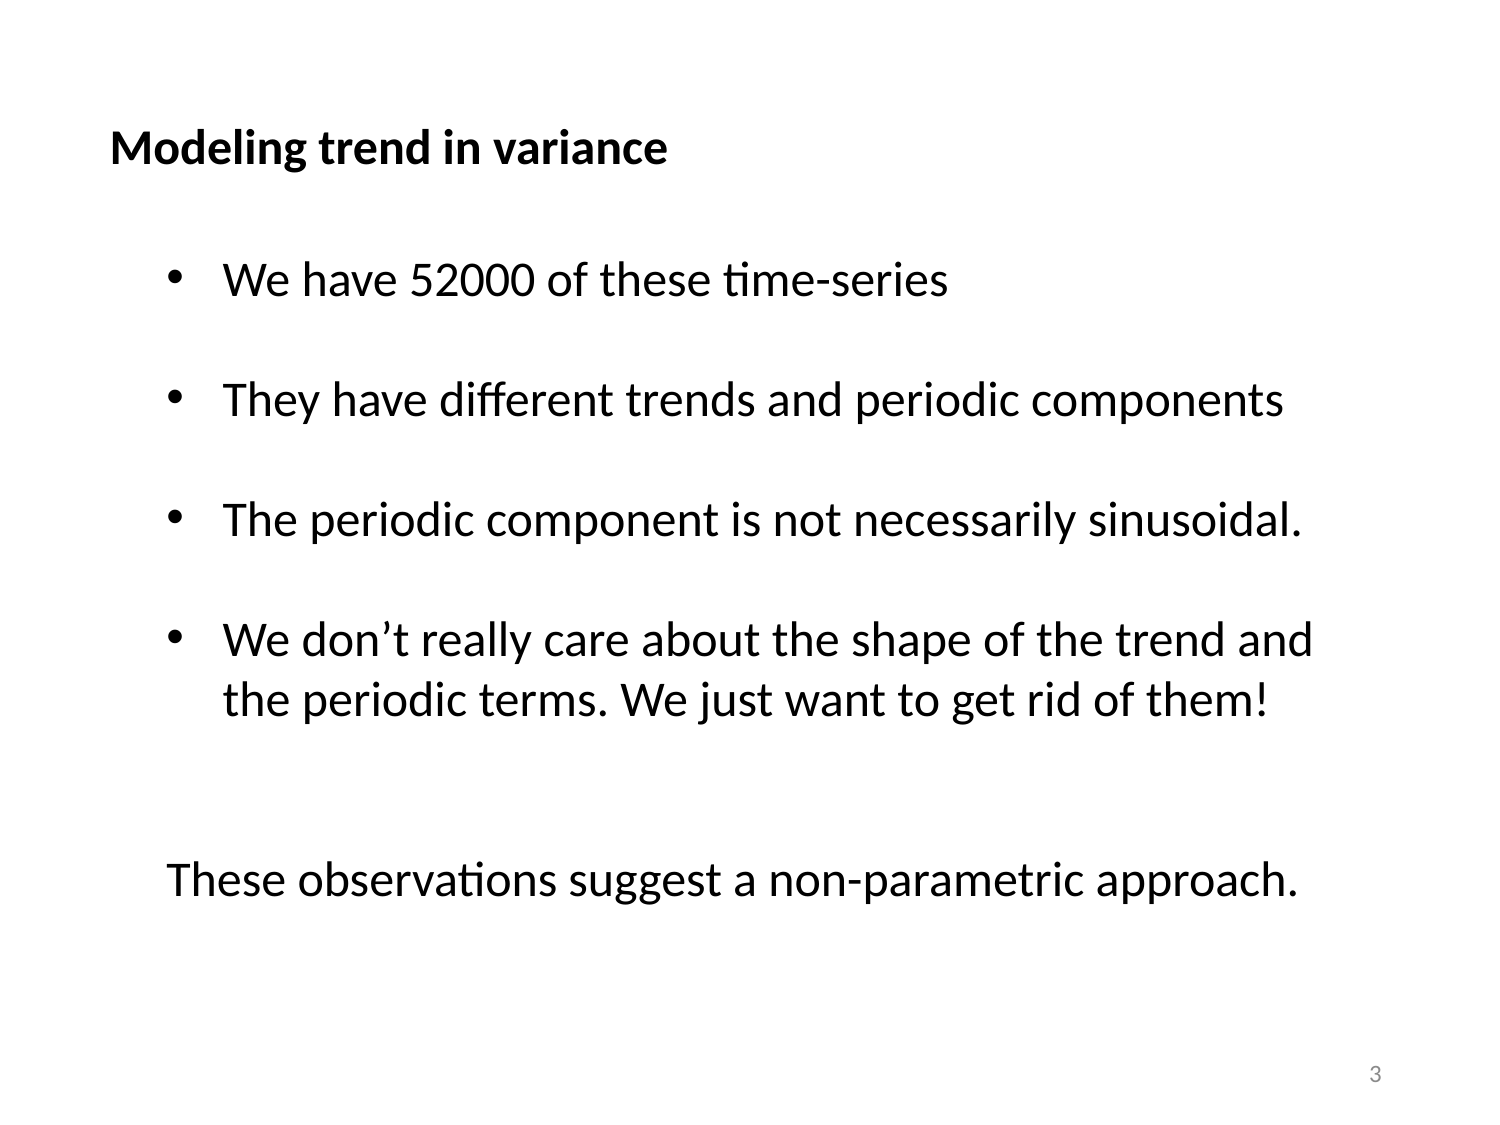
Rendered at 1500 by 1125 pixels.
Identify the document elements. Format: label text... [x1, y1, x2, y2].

text_box Modeling trend in variance [94, 119, 841, 235]
text_box We have 52000 of these time-series They have different trends and periodic components The periodic component is not necessarily sinusoidal. We don’t really care about the shape of the trend and the periodic terms. We just want to get rid of them! These observations suggest a non-parametric approach. [151, 238, 1344, 914]
slide_number <number> [1059, 1042, 1397, 1103]
